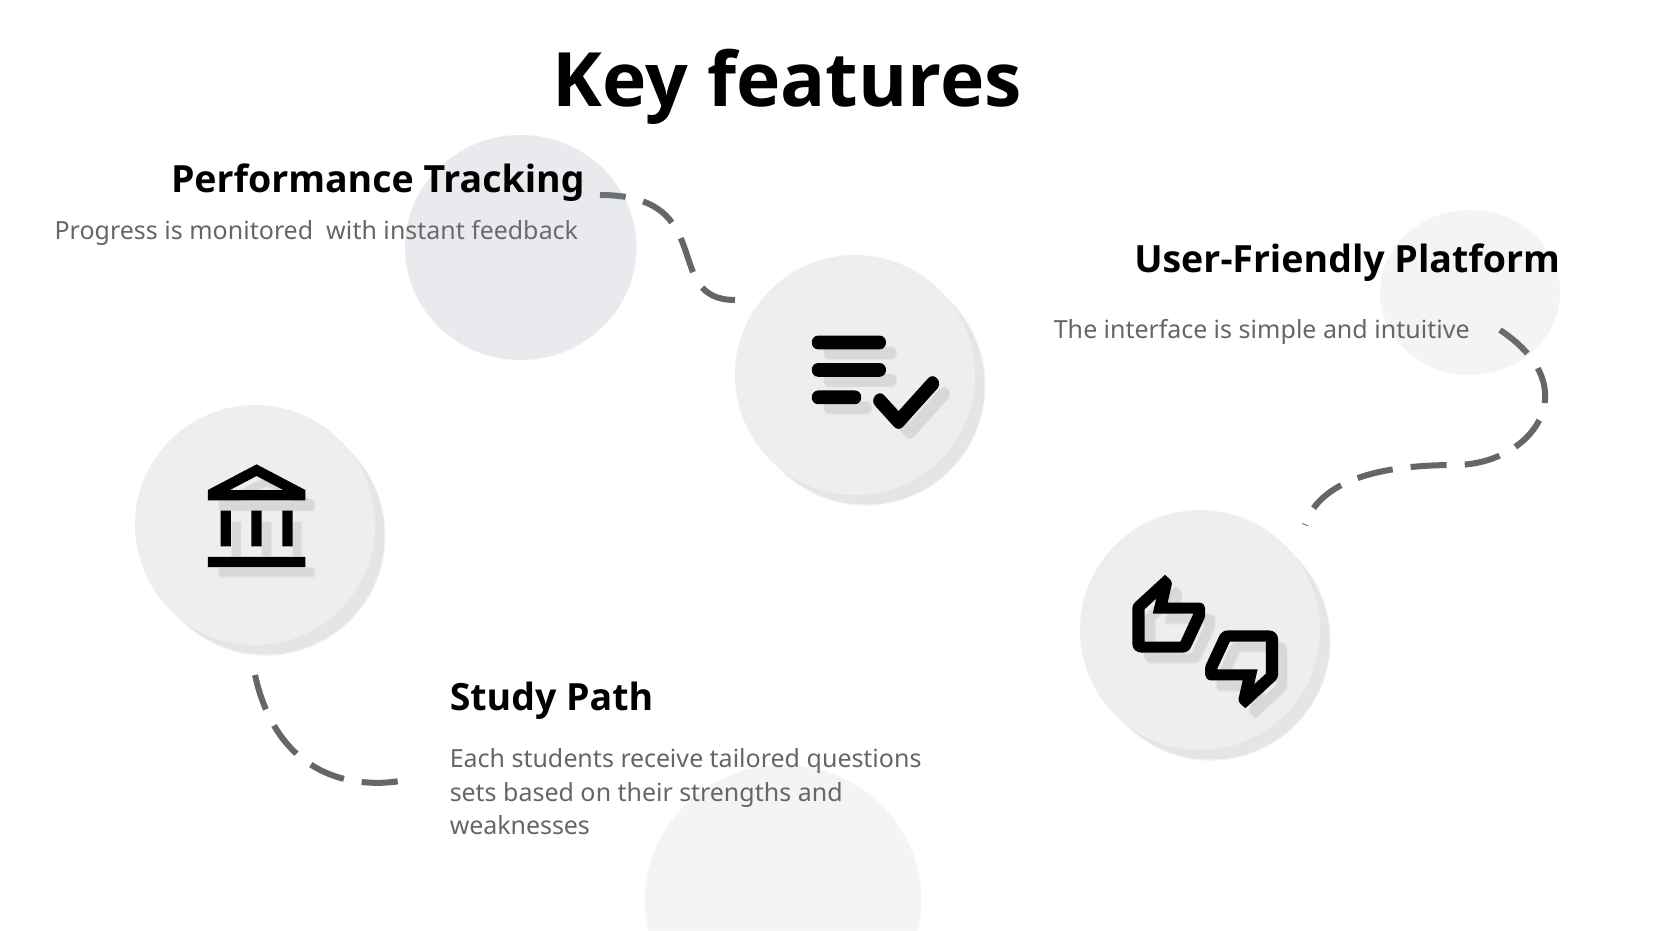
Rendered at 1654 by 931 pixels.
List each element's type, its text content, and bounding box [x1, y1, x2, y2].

text_box Progress is monitored with instant feedback [29, 205, 601, 367]
text_box Each students receive tailored questions sets based on their strengths and weaknesses [435, 732, 991, 856]
title Key features [0, 0, 1576, 156]
picture [1129, 572, 1282, 712]
text_box Performance Tracking [150, 156, 601, 263]
text_box Study Path [435, 662, 766, 729]
text_box The interface is simple and intuitive [1035, 304, 1486, 456]
picture [796, 291, 952, 463]
picture [195, 456, 324, 586]
text_box [406, 166, 637, 361]
text_box User-Friendly Platform [1050, 225, 1576, 305]
